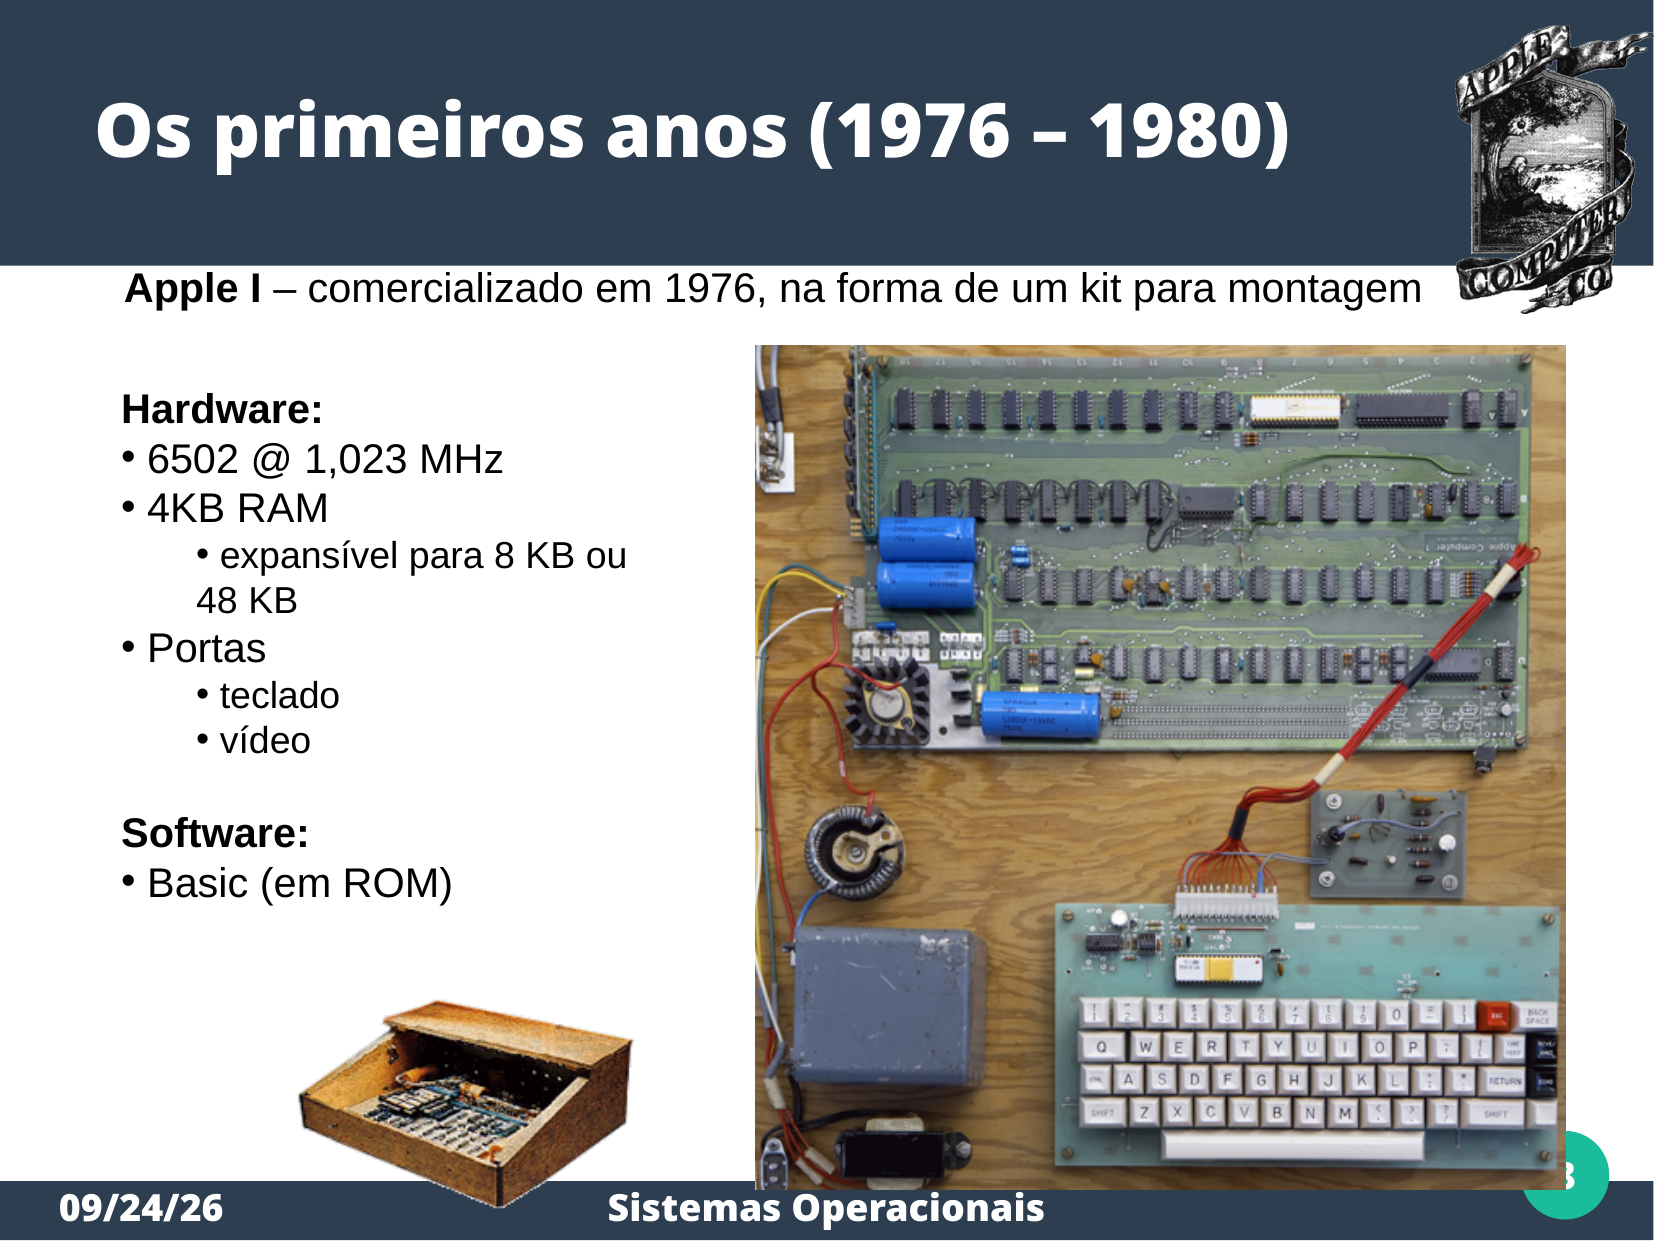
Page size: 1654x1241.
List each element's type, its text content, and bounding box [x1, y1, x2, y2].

title Os primeiros anos (1976 – 1980) [59, 49, 1595, 207]
text_box Apple I – comercializado em 1976, na forma de um kit para montagem [108, 253, 1439, 319]
picture [1454, 24, 1654, 314]
picture [295, 997, 640, 1217]
text_box Hardware: 6502 @ 1,023 MHz 4KB RAM expansível para 8 KB ou 48 KB Portas teclado vídeo Software: Basic (em ROM) [106, 374, 674, 914]
picture [755, 345, 1566, 1190]
